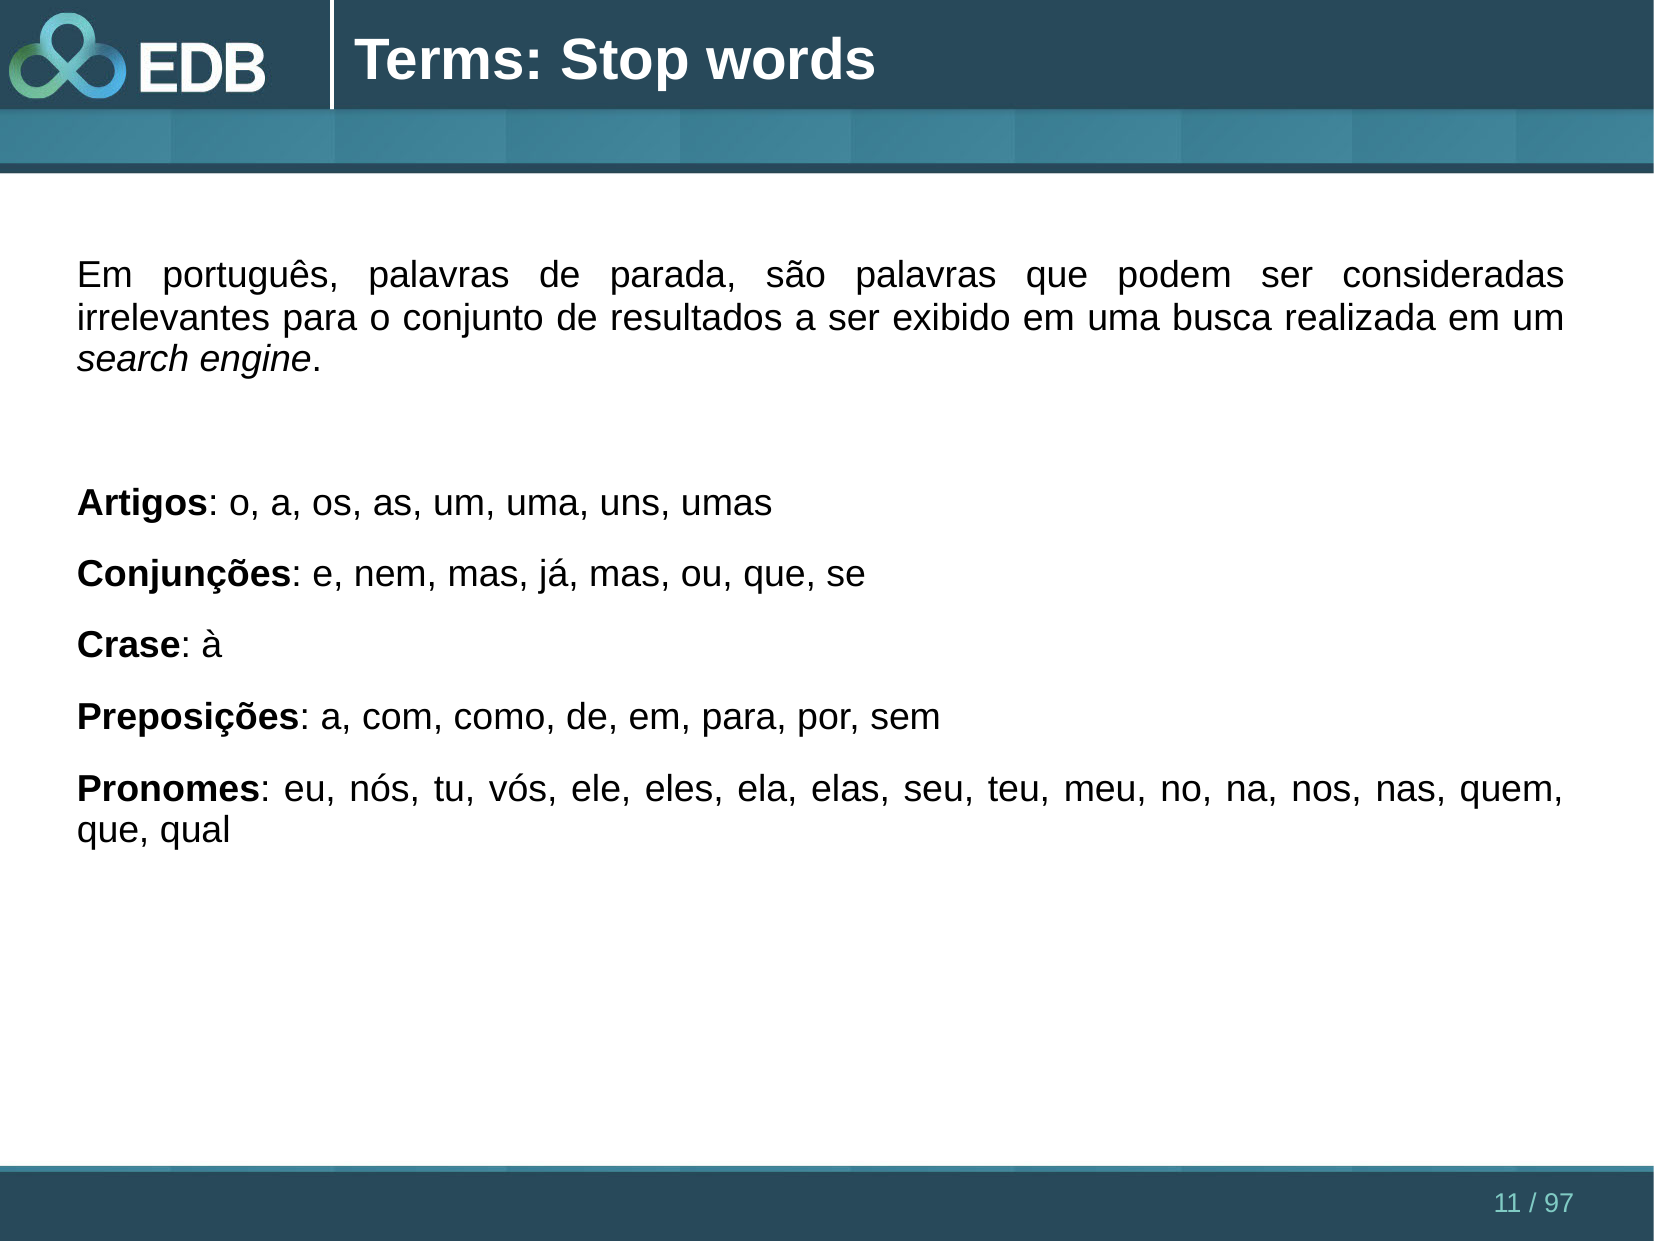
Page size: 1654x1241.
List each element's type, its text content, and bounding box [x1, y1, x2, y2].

title Terms: Stop words [354, 26, 1595, 92]
list Em português, palavras de parada, são palavras que podem ser consideradas irrelevantes para o conjunto de resultados a ser exibido em uma busca realizada em um search engine. Artigos: o, a, os, as, um, uma, uns, umas Conjunções: e, nem, mas, já, mas, ou, que, se Crase: à Preposições: a, com, como, de, em, para, por, sem Pronomes: eu, nós, tu, vós, ele, eles, ela, elas, seu, teu, meu, no, na, nos, nas, quem, que, qual [76, 253, 1565, 899]
picture [0, 0, 1654, 1241]
